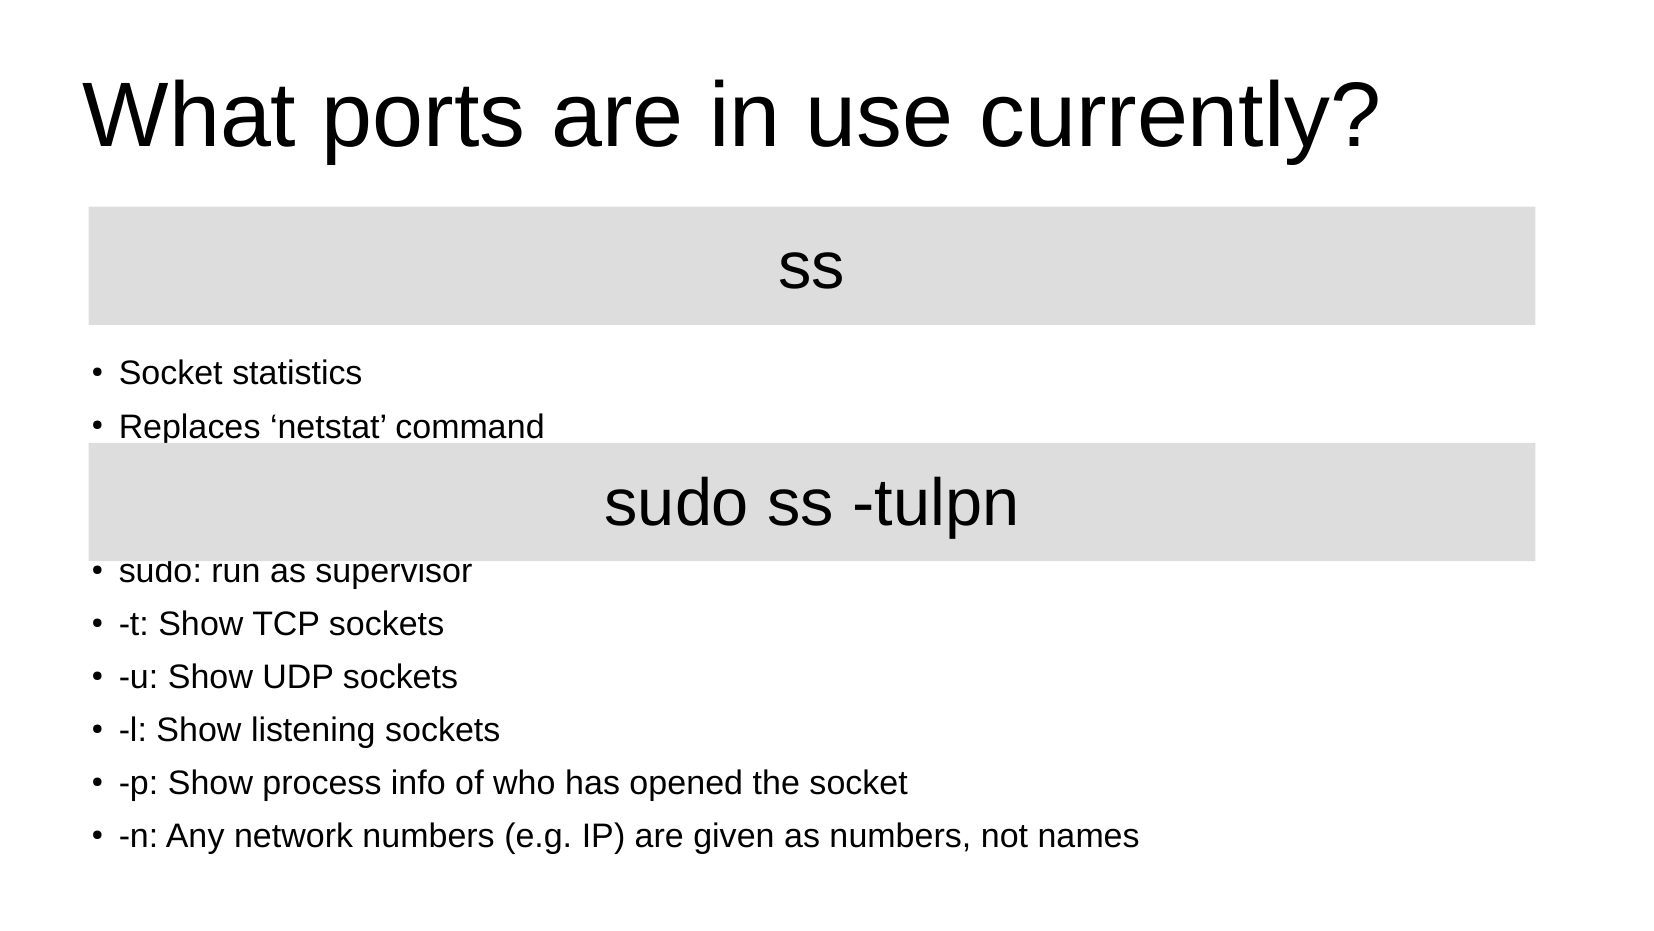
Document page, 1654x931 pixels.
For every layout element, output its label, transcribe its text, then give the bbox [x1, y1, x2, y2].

list Socket statistics Replaces ‘netstat’ command sudo: run as supervisor -t: Show TCP sockets -u: Show UDP sockets -l: Show listening sockets -p: Show process info of who has opened the socket -n: Any network numbers (e.g. IP) are given as numbers, not names [82, 354, 1571, 857]
title What ports are in use currently? [82, 37, 1571, 193]
text_box sudo ss -tulpn [88, 442, 1536, 562]
text_box ss [88, 206, 1536, 325]
